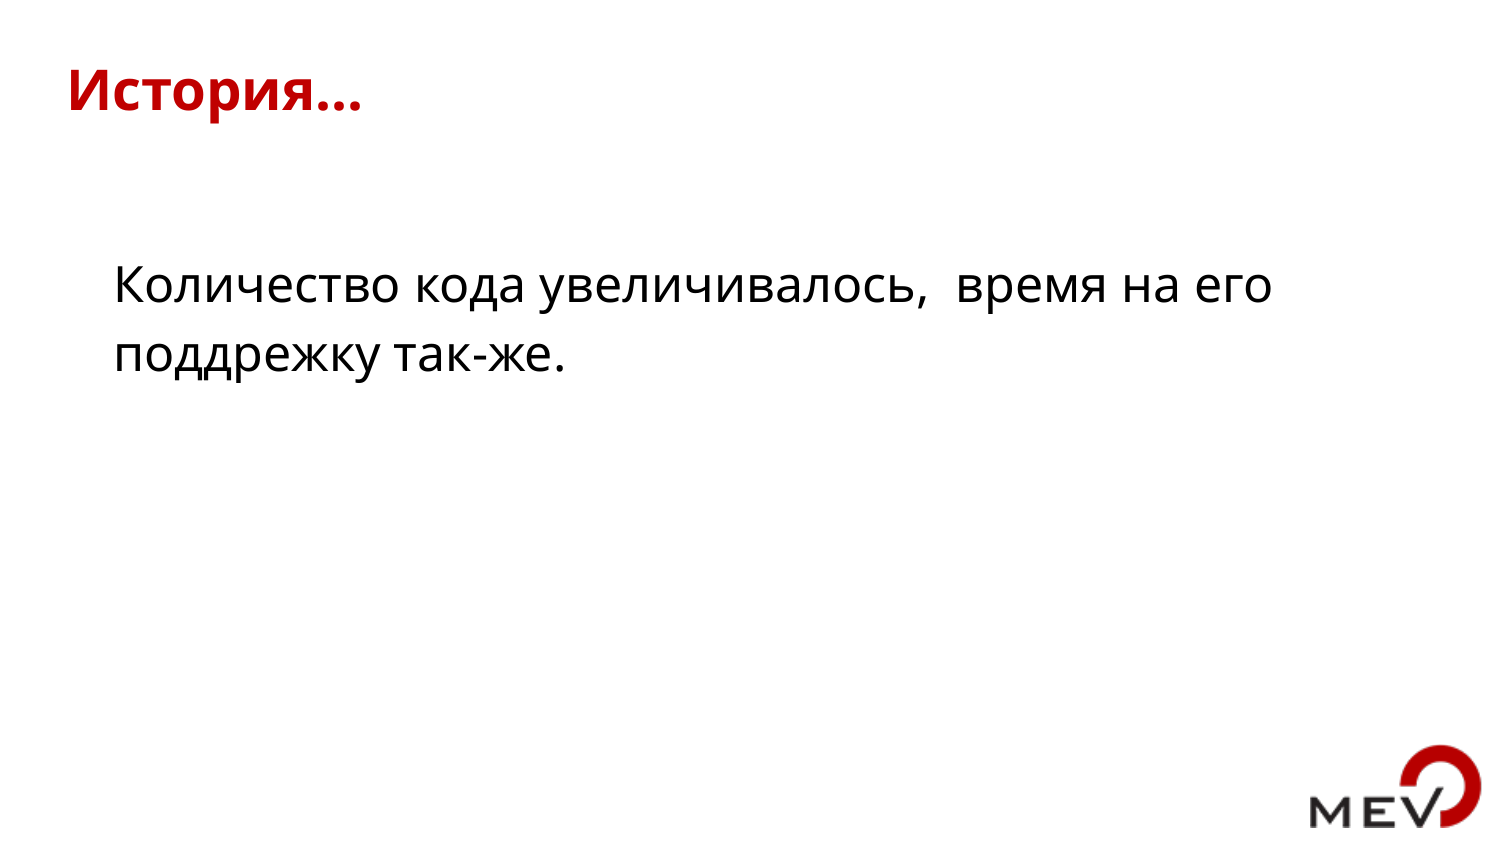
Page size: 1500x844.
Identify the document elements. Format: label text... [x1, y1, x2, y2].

title Количество кода увеличивалось, время на его поддрежку так-же. [98, 228, 1387, 747]
picture [1310, 744, 1483, 828]
title История... [51, 39, 1449, 168]
